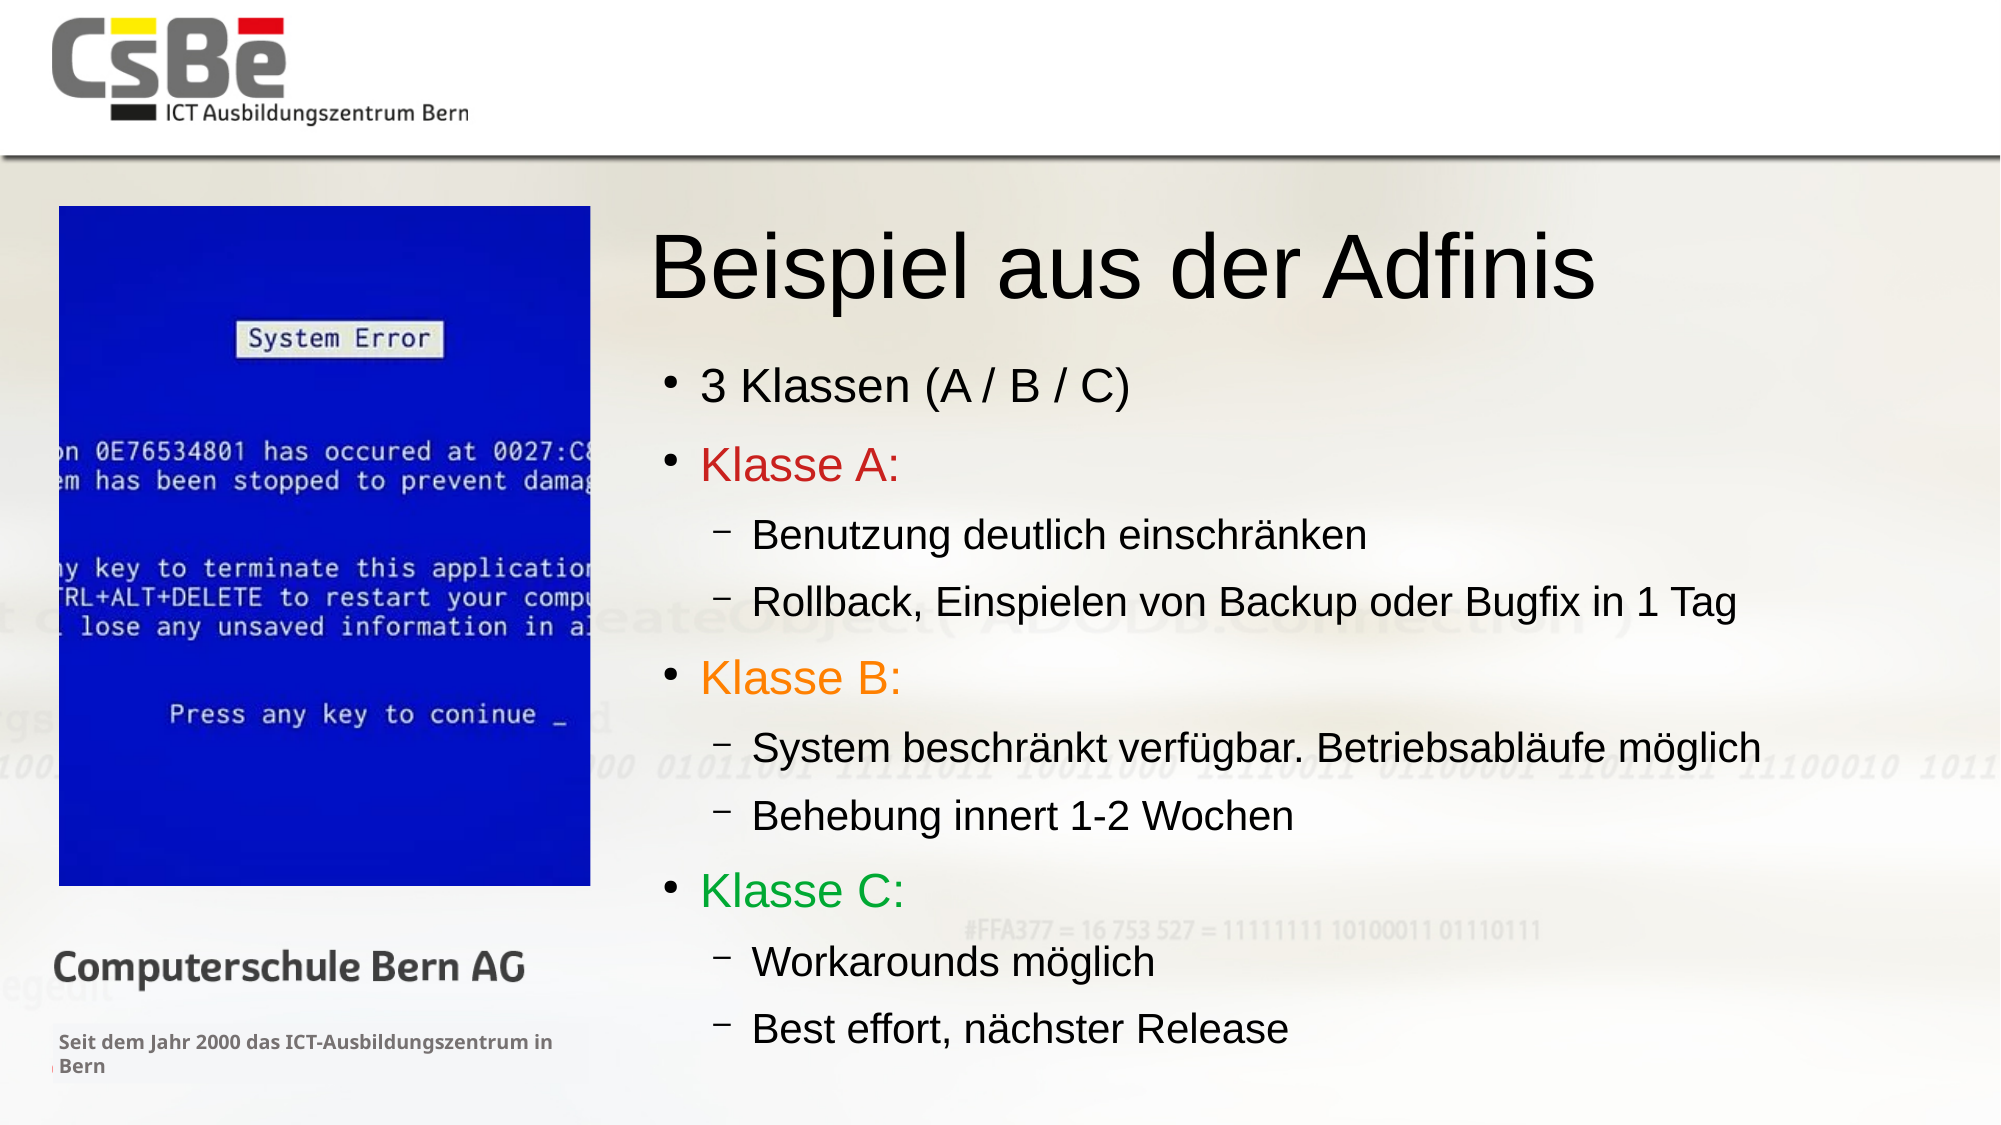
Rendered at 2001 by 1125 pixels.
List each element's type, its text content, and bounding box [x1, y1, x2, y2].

list 3 Klassen (A / B / C) Klasse A: Benutzung deutlich einschränken Rollback, Einspielen von Backup oder Bugfix in 1 Tag Klasse B: System beschränkt verfügbar. Betriebsabläufe möglich Behebung innert 1-2 Wochen Klasse C: Workarounds möglich Best effort, nächster Release [649, 355, 1920, 1061]
picture [0, 0, 2001, 1125]
list Beispiel aus der Adfinis [649, 206, 1920, 355]
